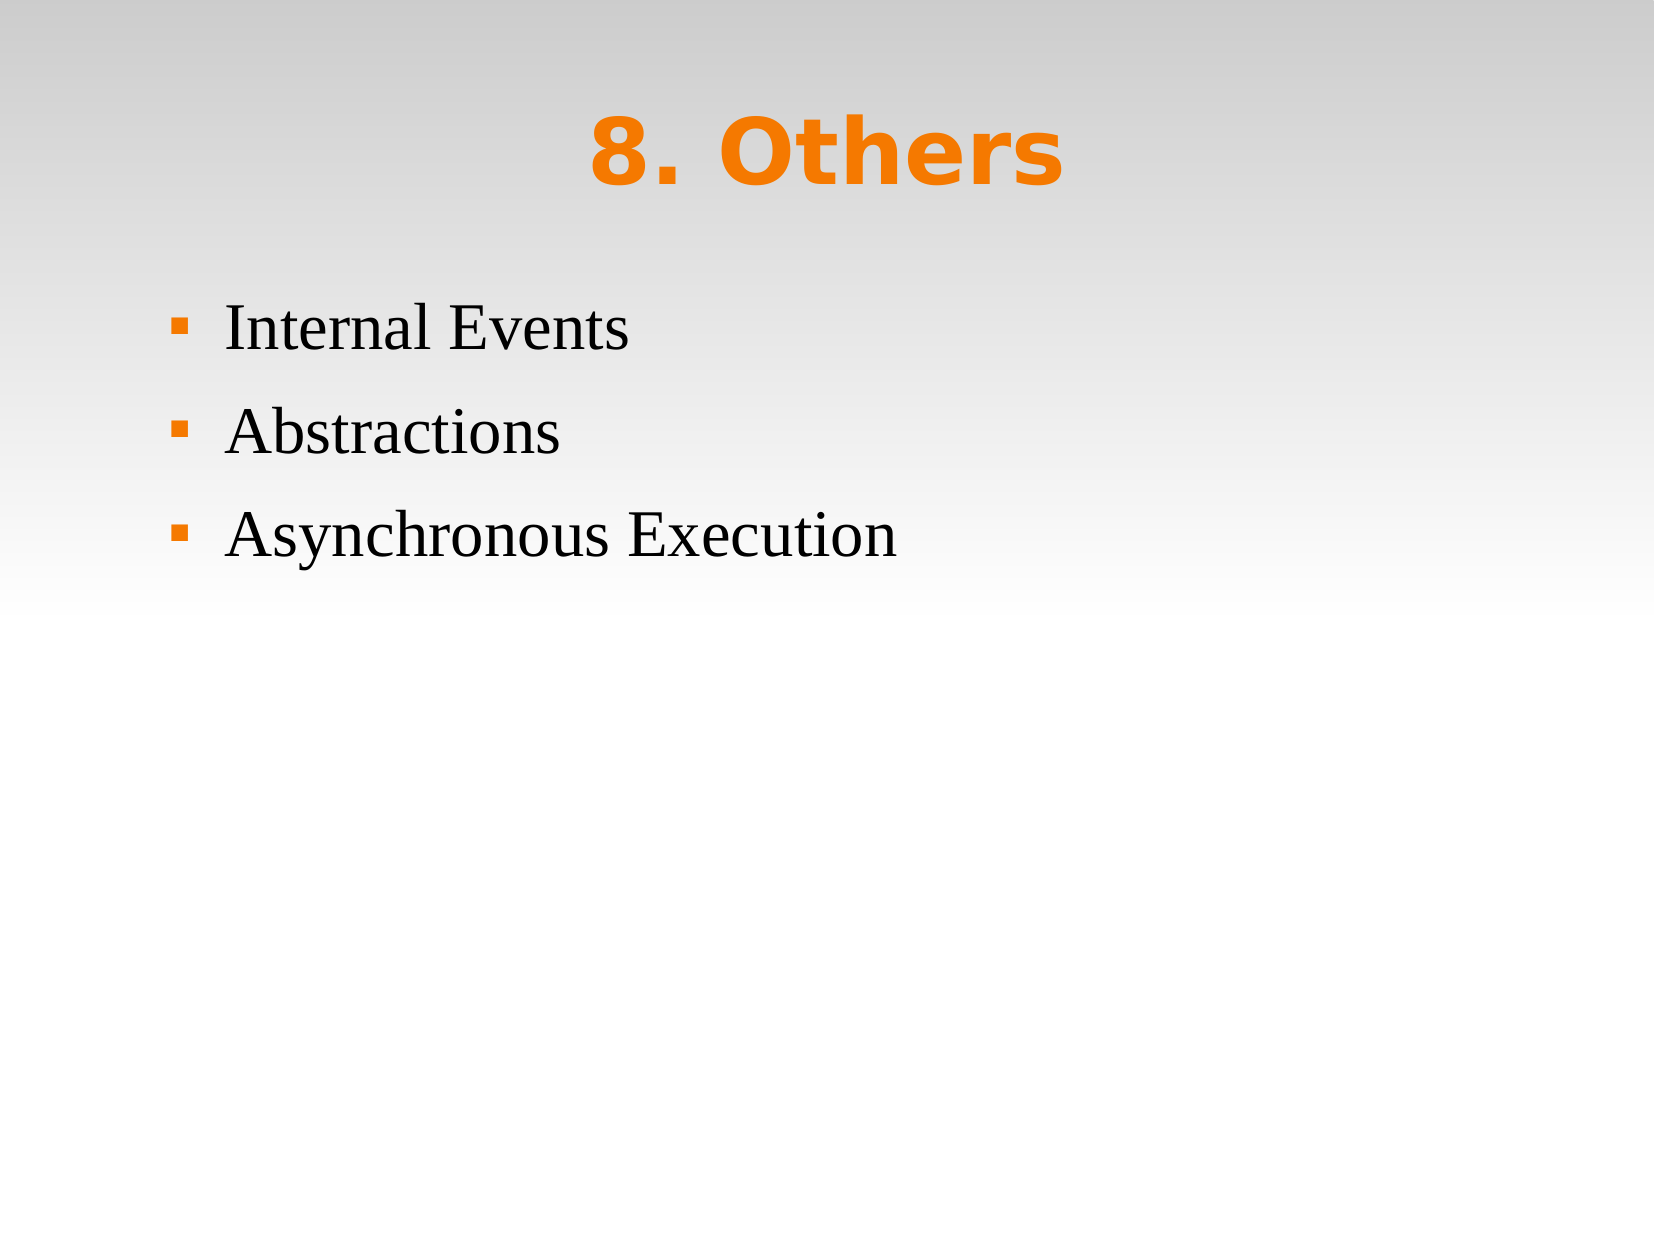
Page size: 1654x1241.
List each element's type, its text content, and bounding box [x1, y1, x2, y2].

title 8. Others [82, 49, 1571, 257]
list Internal Events Abstractions Asynchronous Execution [82, 290, 1571, 1115]
